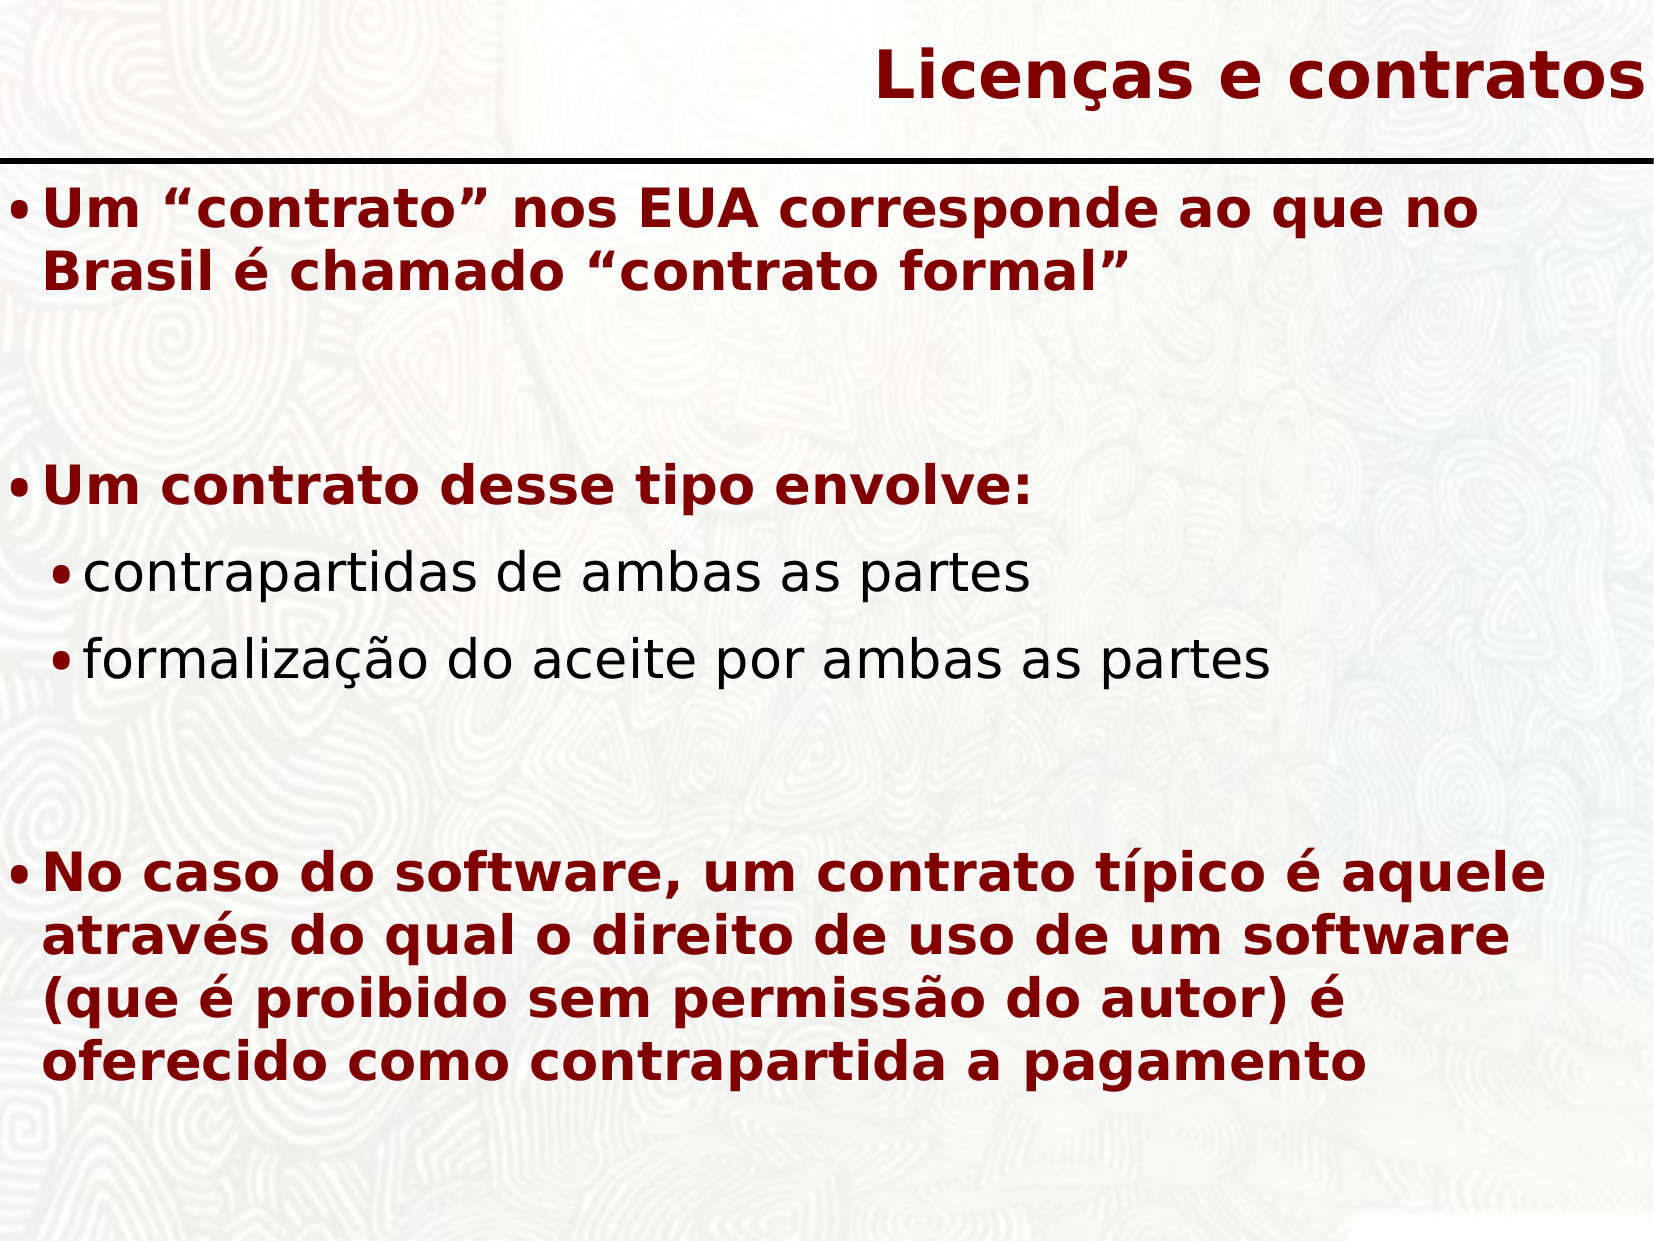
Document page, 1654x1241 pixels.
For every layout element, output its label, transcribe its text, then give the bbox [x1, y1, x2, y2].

list Um “contrato” nos EUA corresponde ao que no Brasil é chamado “contrato formal” Um contrato desse tipo envolve: contrapartidas de ambas as partes formalização do aceite por ambas as partes No caso do software, um contrato típico é aquele através do qual o direito de uso de um software (que é proibido sem permissão do autor) é oferecido como contrapartida a pagamento [5, 177, 1654, 1229]
picture [0, 0, 1654, 158]
picture [0, 164, 1654, 1241]
title Licenças e contratos [602, 0, 1648, 153]
